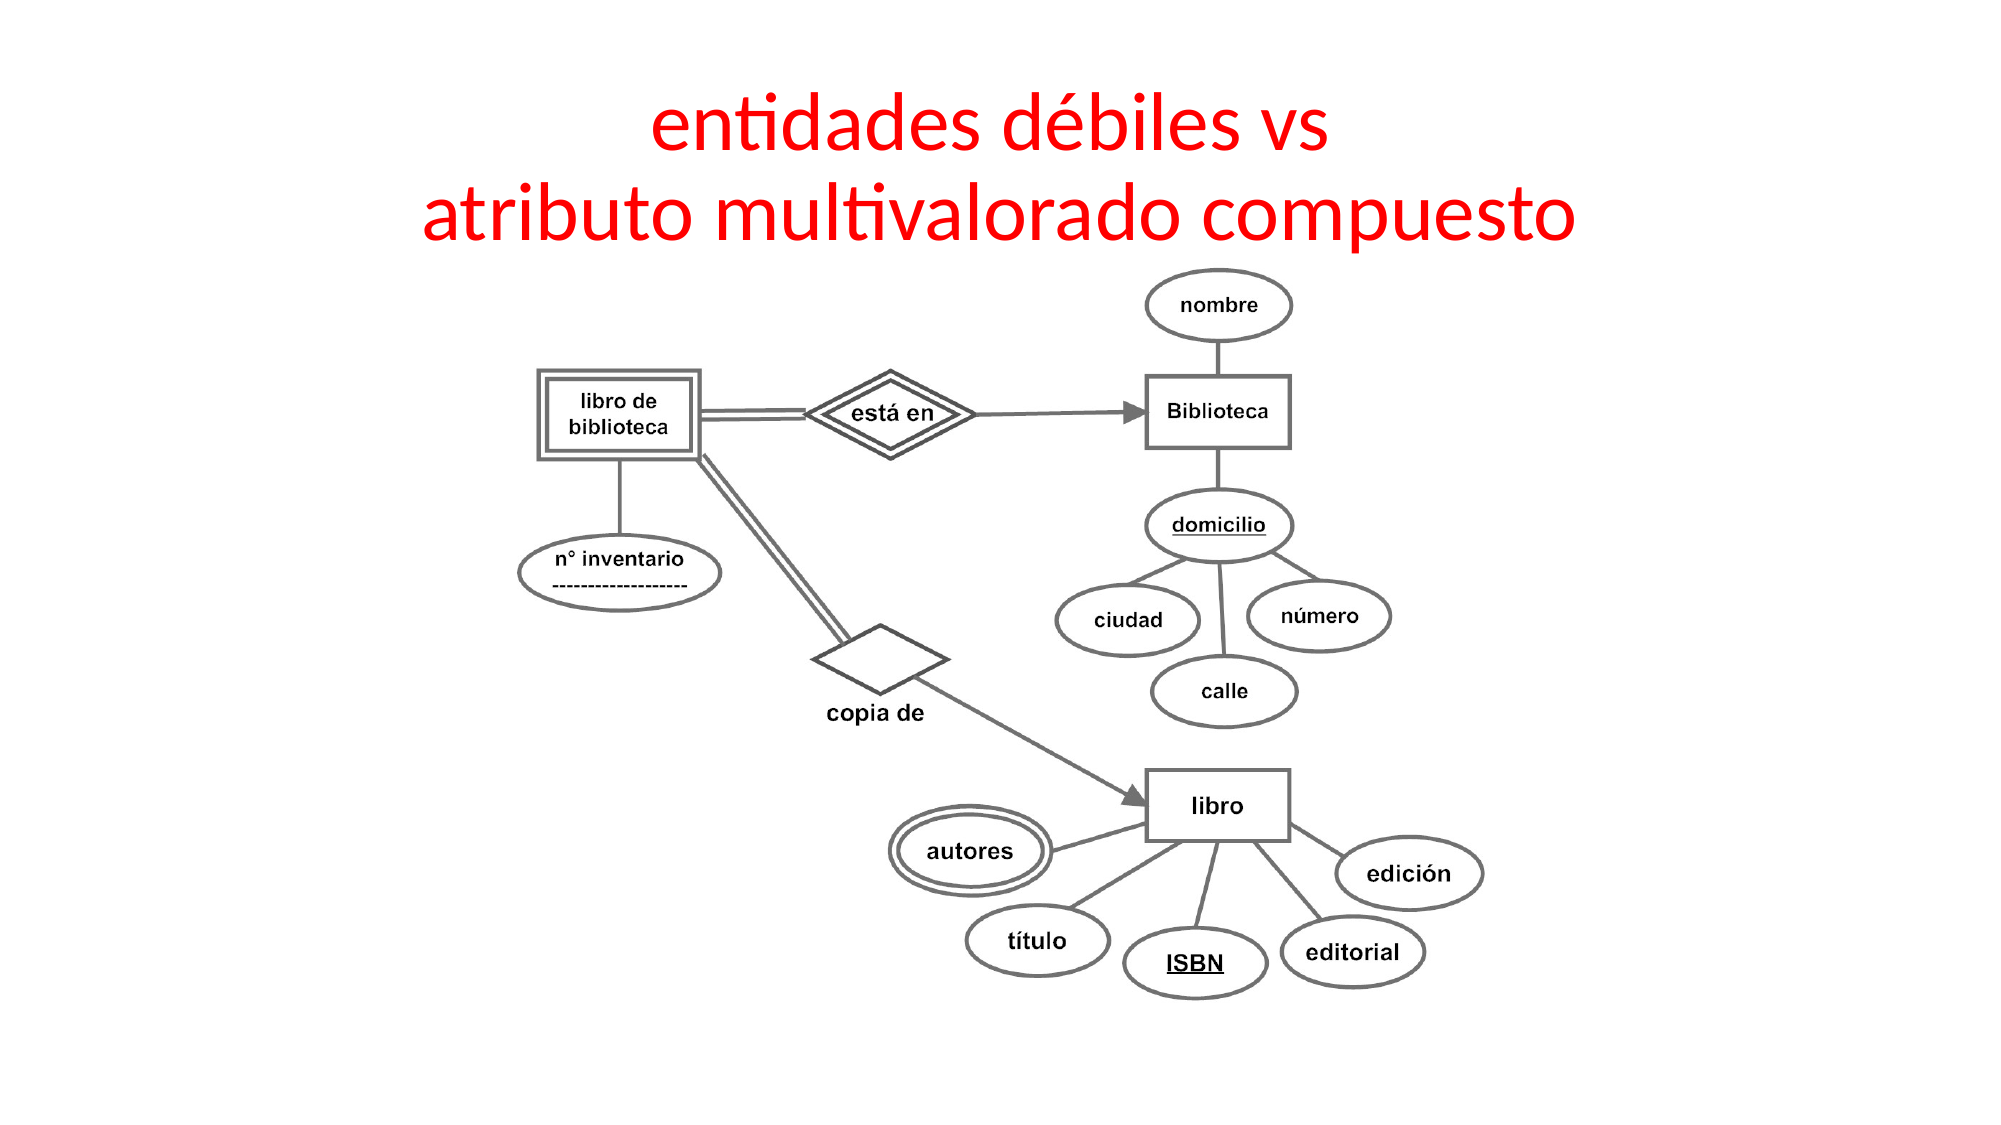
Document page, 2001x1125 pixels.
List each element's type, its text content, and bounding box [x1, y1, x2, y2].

picture [511, 262, 1489, 1005]
title entidades débiles vs atributo multivalorado compuesto [137, 59, 1863, 278]
